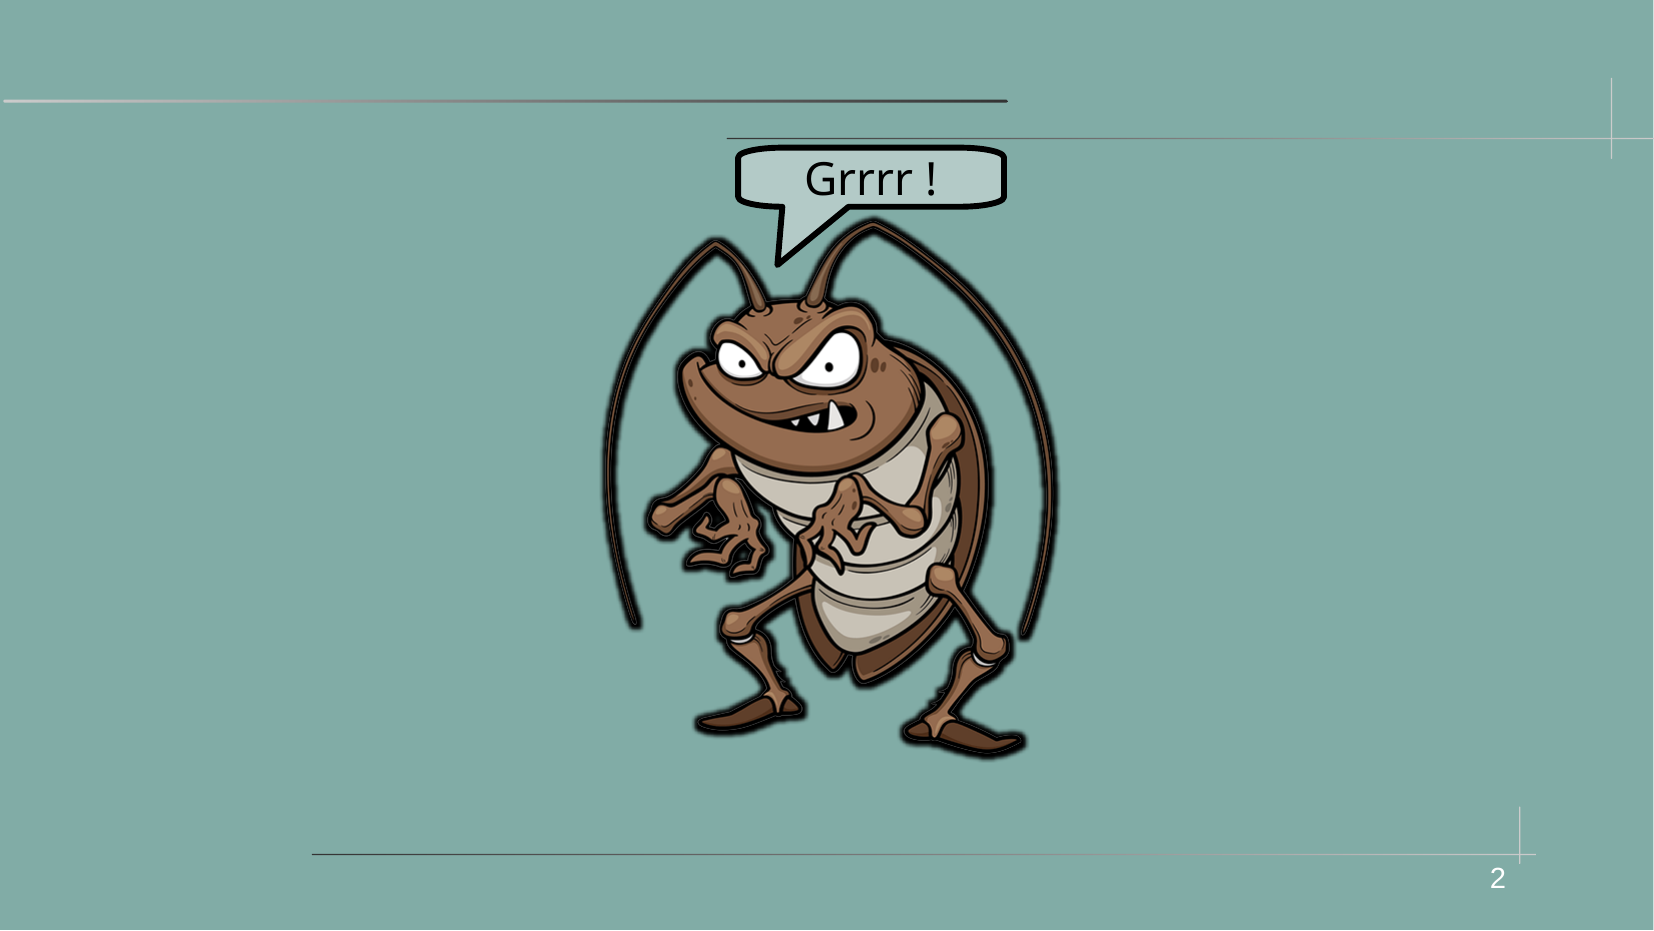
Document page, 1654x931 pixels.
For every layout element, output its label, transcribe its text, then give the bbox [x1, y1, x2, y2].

picture [576, 217, 1077, 758]
text_box Grrrr ! [738, 147, 1004, 266]
